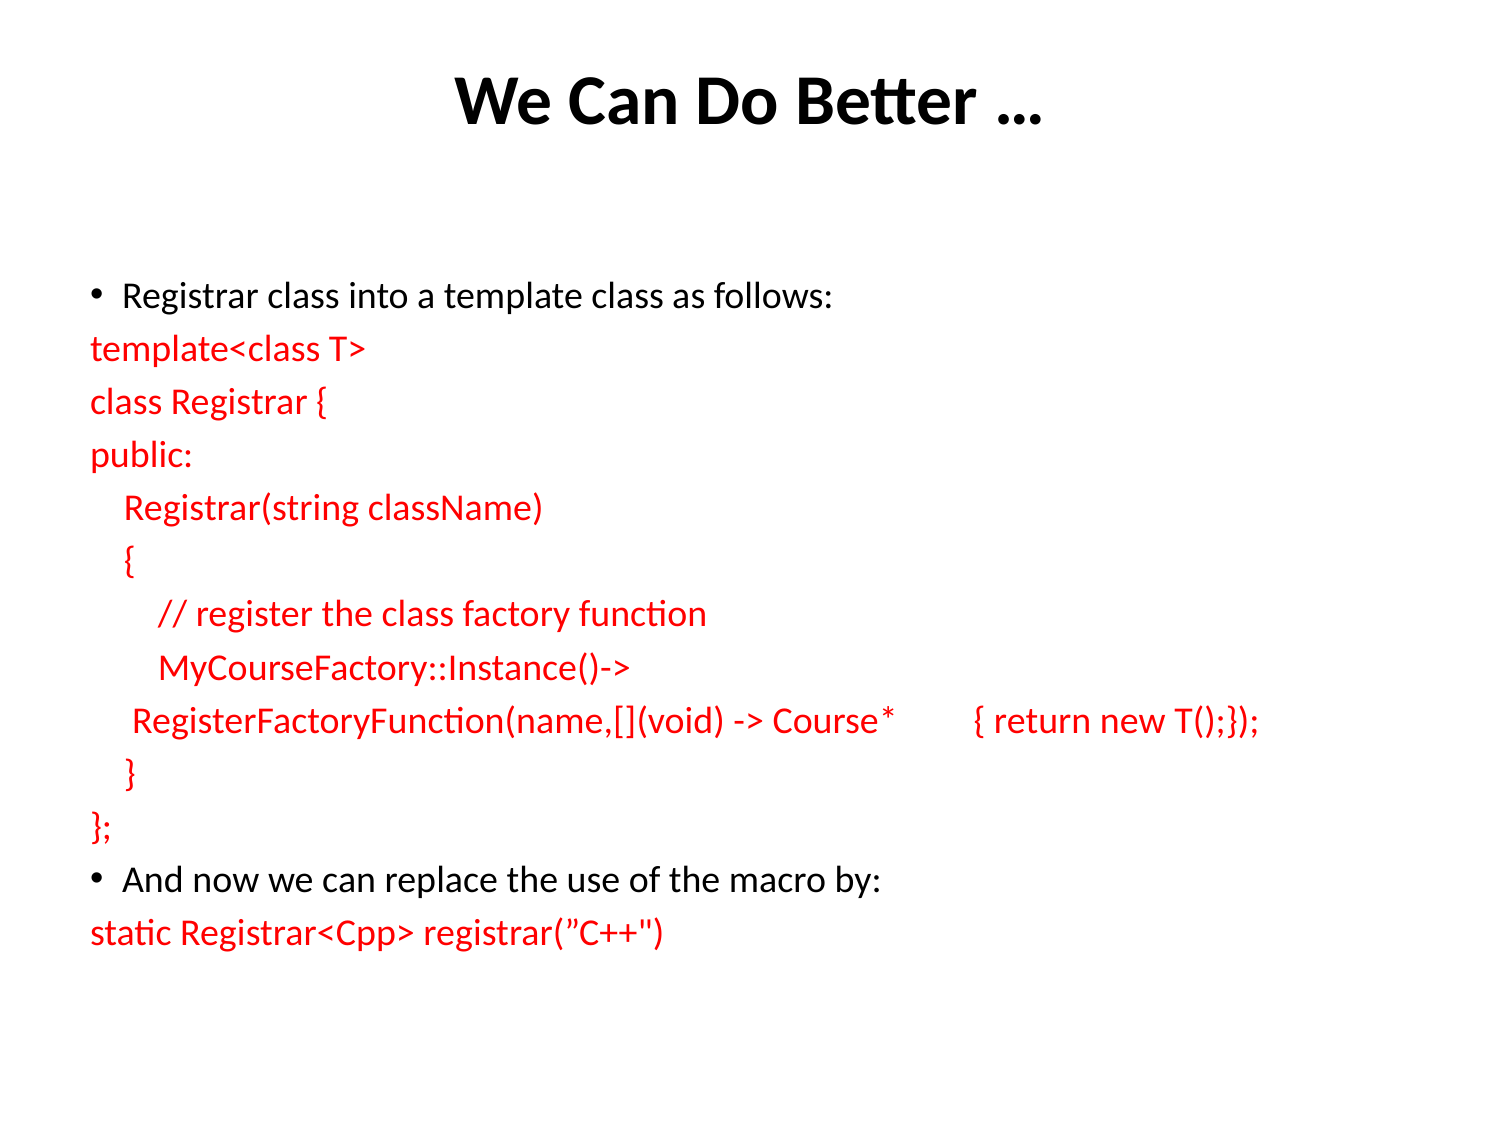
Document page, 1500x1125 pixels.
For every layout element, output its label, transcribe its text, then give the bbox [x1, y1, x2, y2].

list Registrar class into a template class as follows: template<class T> class Registrar { public: Registrar(string className) { // register the class factory function MyCourseFactory::Instance()-> RegisterFactoryFunction(name,[](void) -> Course* { return new T();}); } }; And now we can replace the use of the macro by: static Registrar<Cpp> registrar(”C++") [75, 262, 1425, 1005]
title We Can Do Better … [75, 45, 1425, 233]
